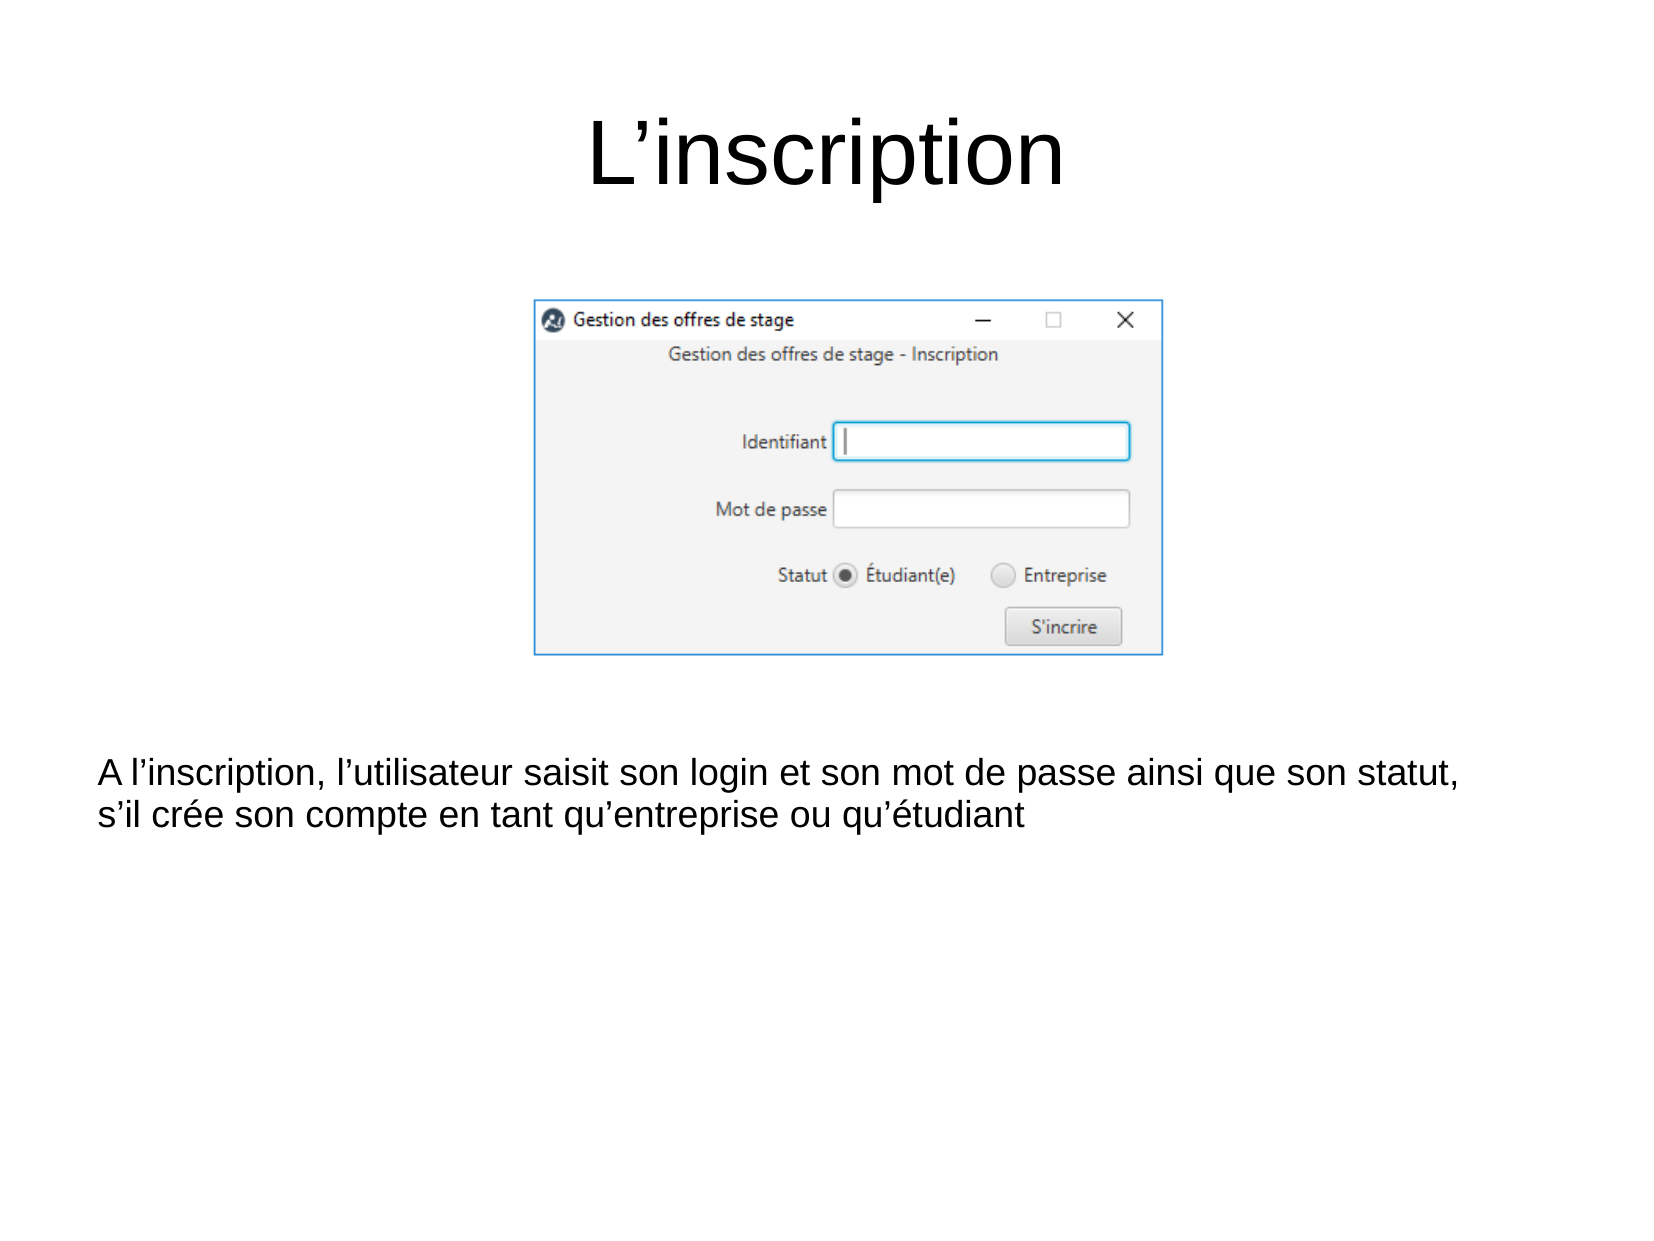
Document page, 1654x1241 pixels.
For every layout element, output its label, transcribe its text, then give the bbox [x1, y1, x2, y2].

title L’inscription [82, 49, 1571, 257]
text_box A l’inscription, l’utilisateur saisit son login et son mot de passe ainsi que son statut, s’il crée son compte en tant qu’entreprise ou qu’étudiant [82, 744, 1524, 969]
picture [531, 295, 1168, 662]
